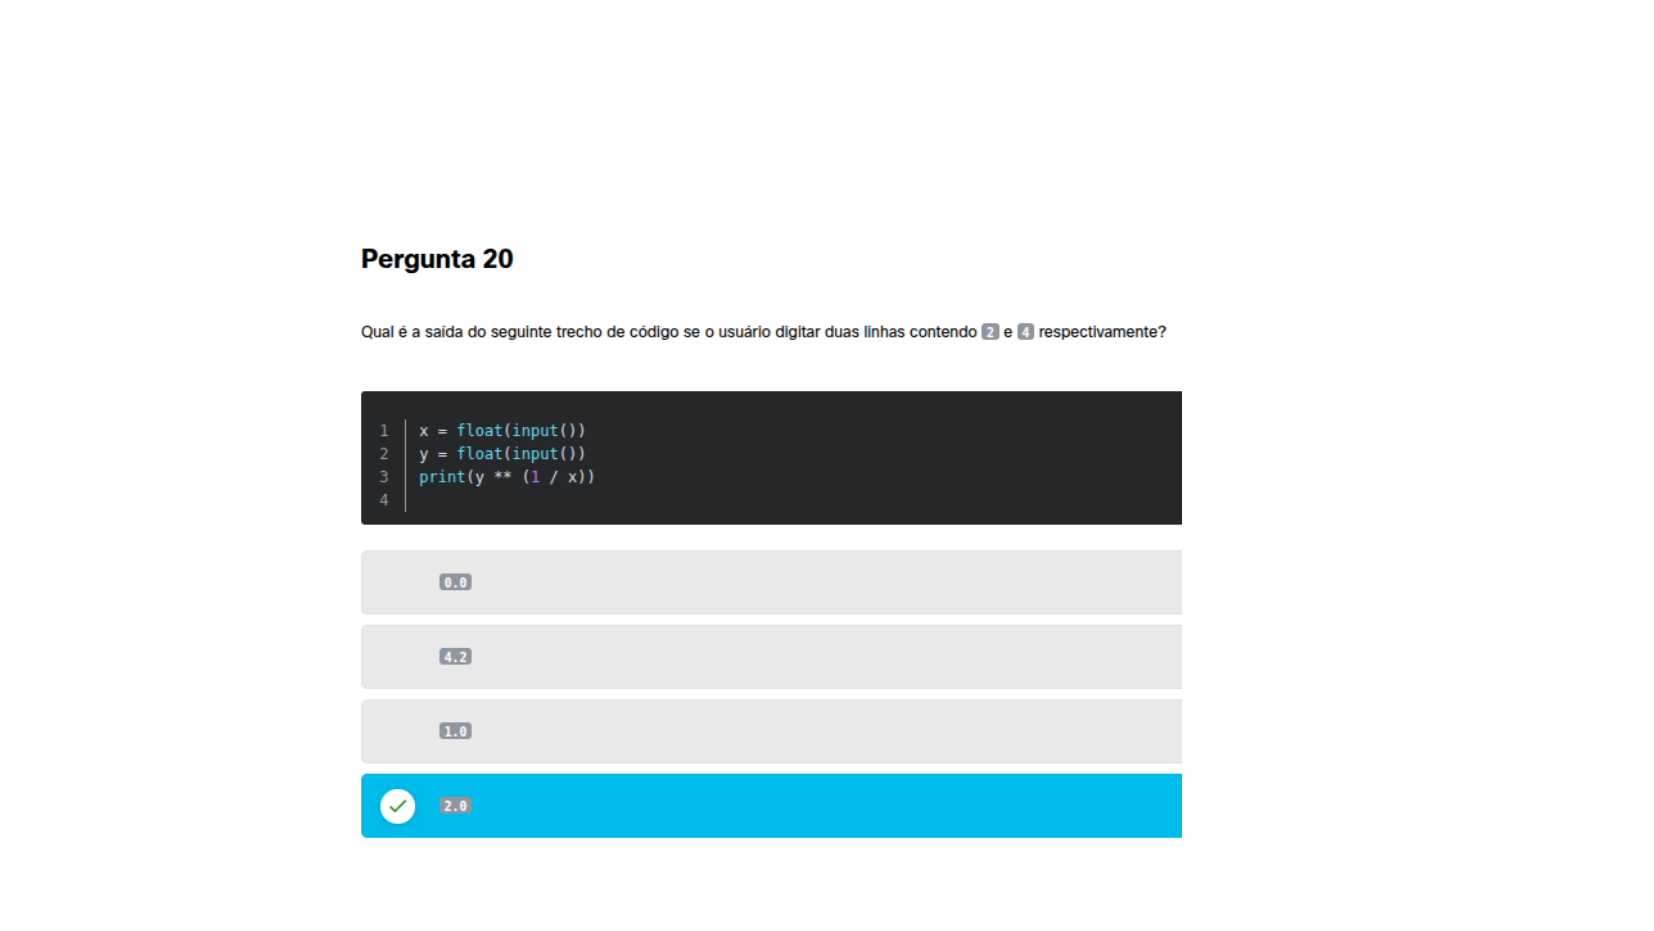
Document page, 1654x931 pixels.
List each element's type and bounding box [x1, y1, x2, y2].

picture [381, 790, 415, 823]
picture [440, 797, 471, 813]
picture [351, 236, 1182, 865]
